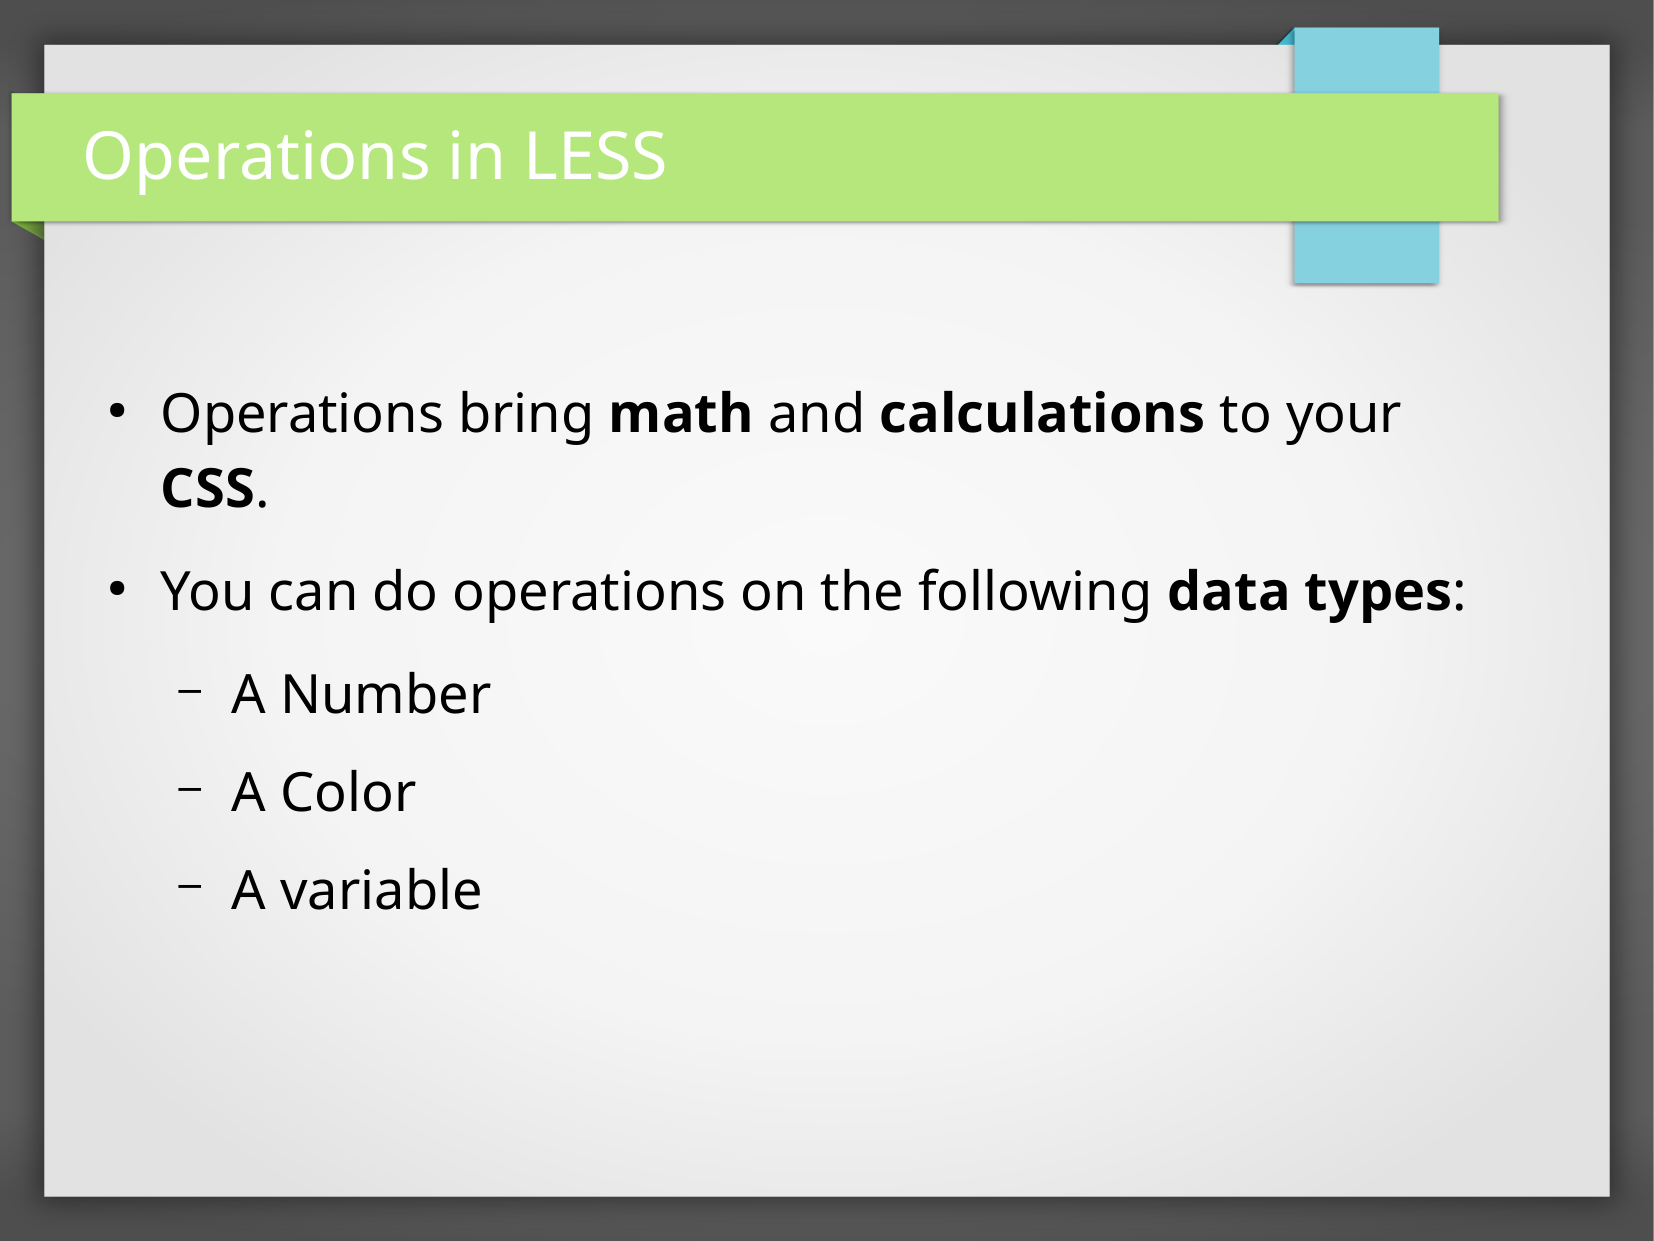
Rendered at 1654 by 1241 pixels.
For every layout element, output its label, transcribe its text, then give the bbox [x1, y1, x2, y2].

title Operations in LESS [82, 94, 1264, 213]
picture [0, 0, 1654, 1241]
list Operations bring math and calculations to your CSS. You can do operations on the following data types: A Number A Color A variable [90, 375, 1516, 1051]
